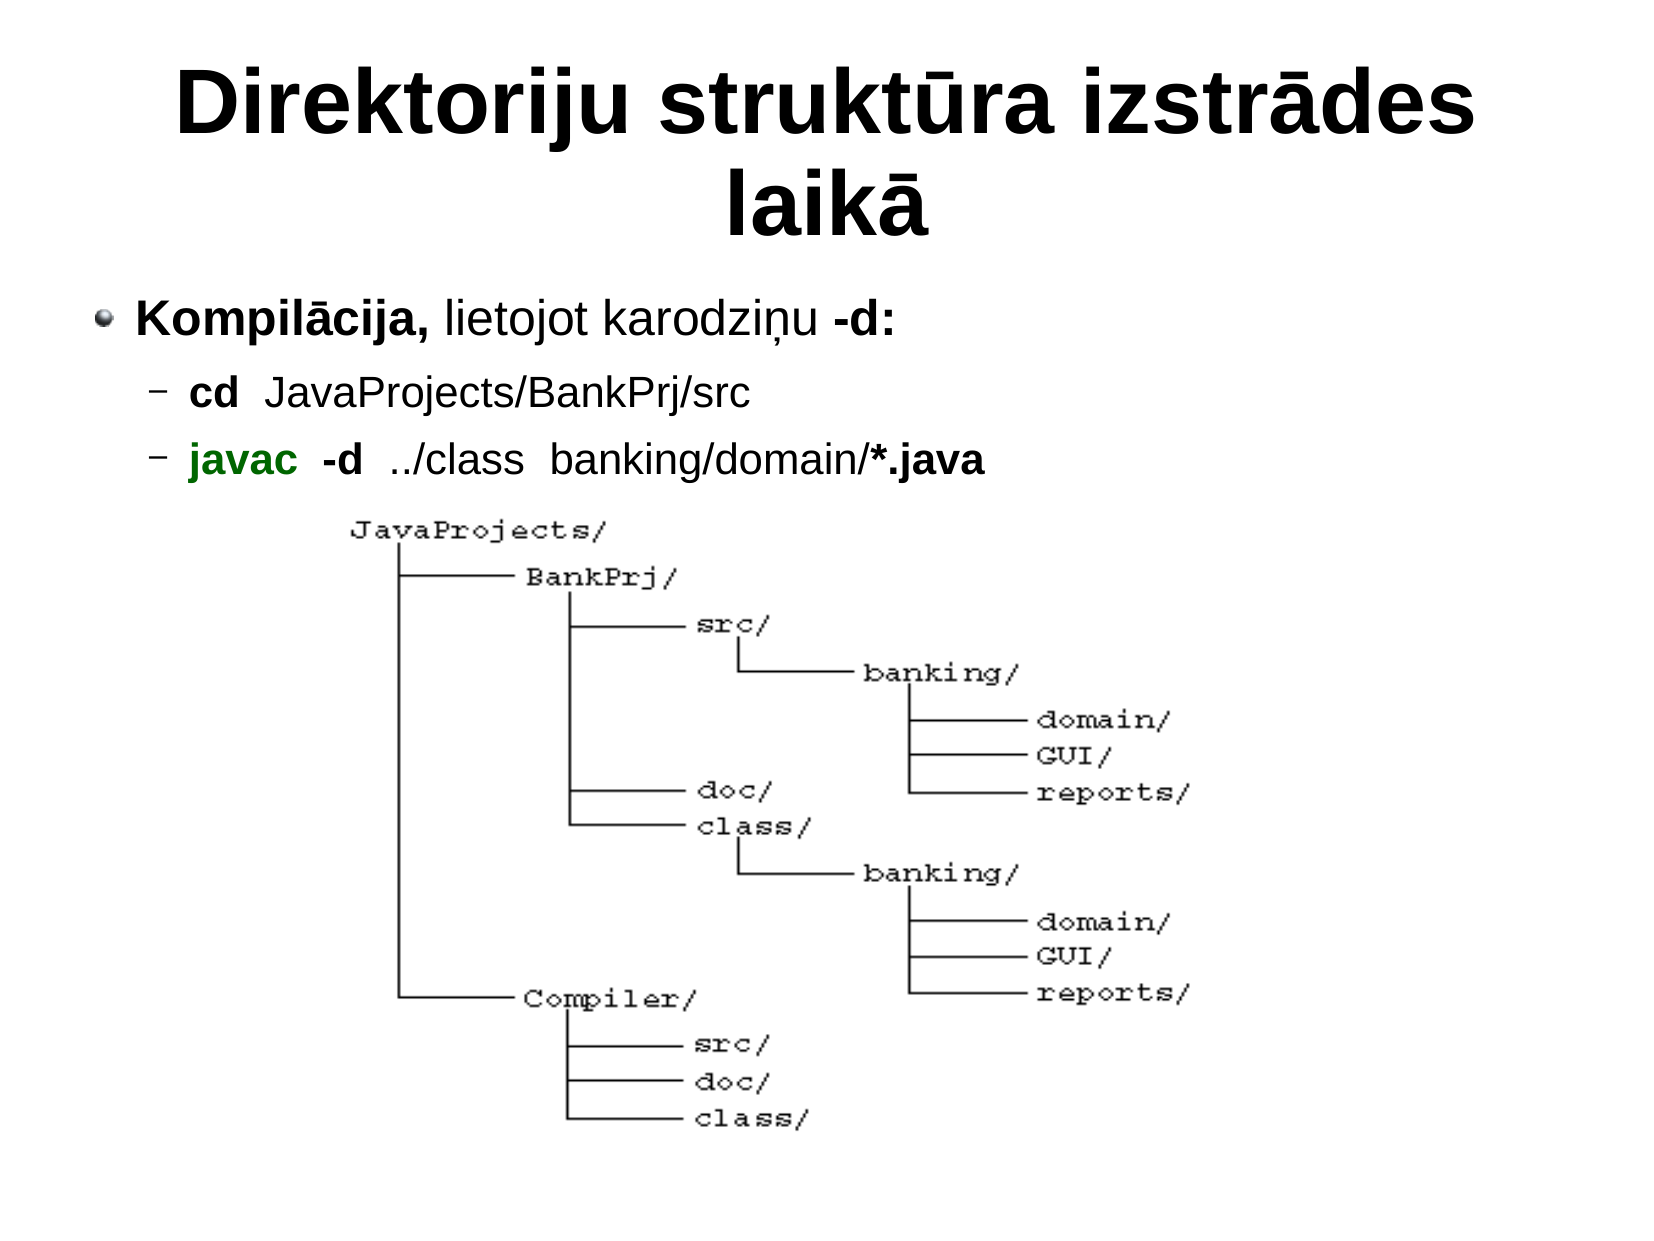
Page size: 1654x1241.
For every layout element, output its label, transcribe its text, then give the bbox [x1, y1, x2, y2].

title Direktoriju struktūra izstrādes laikā [82, 49, 1571, 257]
picture [330, 507, 1241, 1146]
list Kompilācija, lietojot karodziņu -d: cd JavaProjects/BankPrj/src javac -d ../class banking/domain/*.java [82, 290, 1538, 485]
